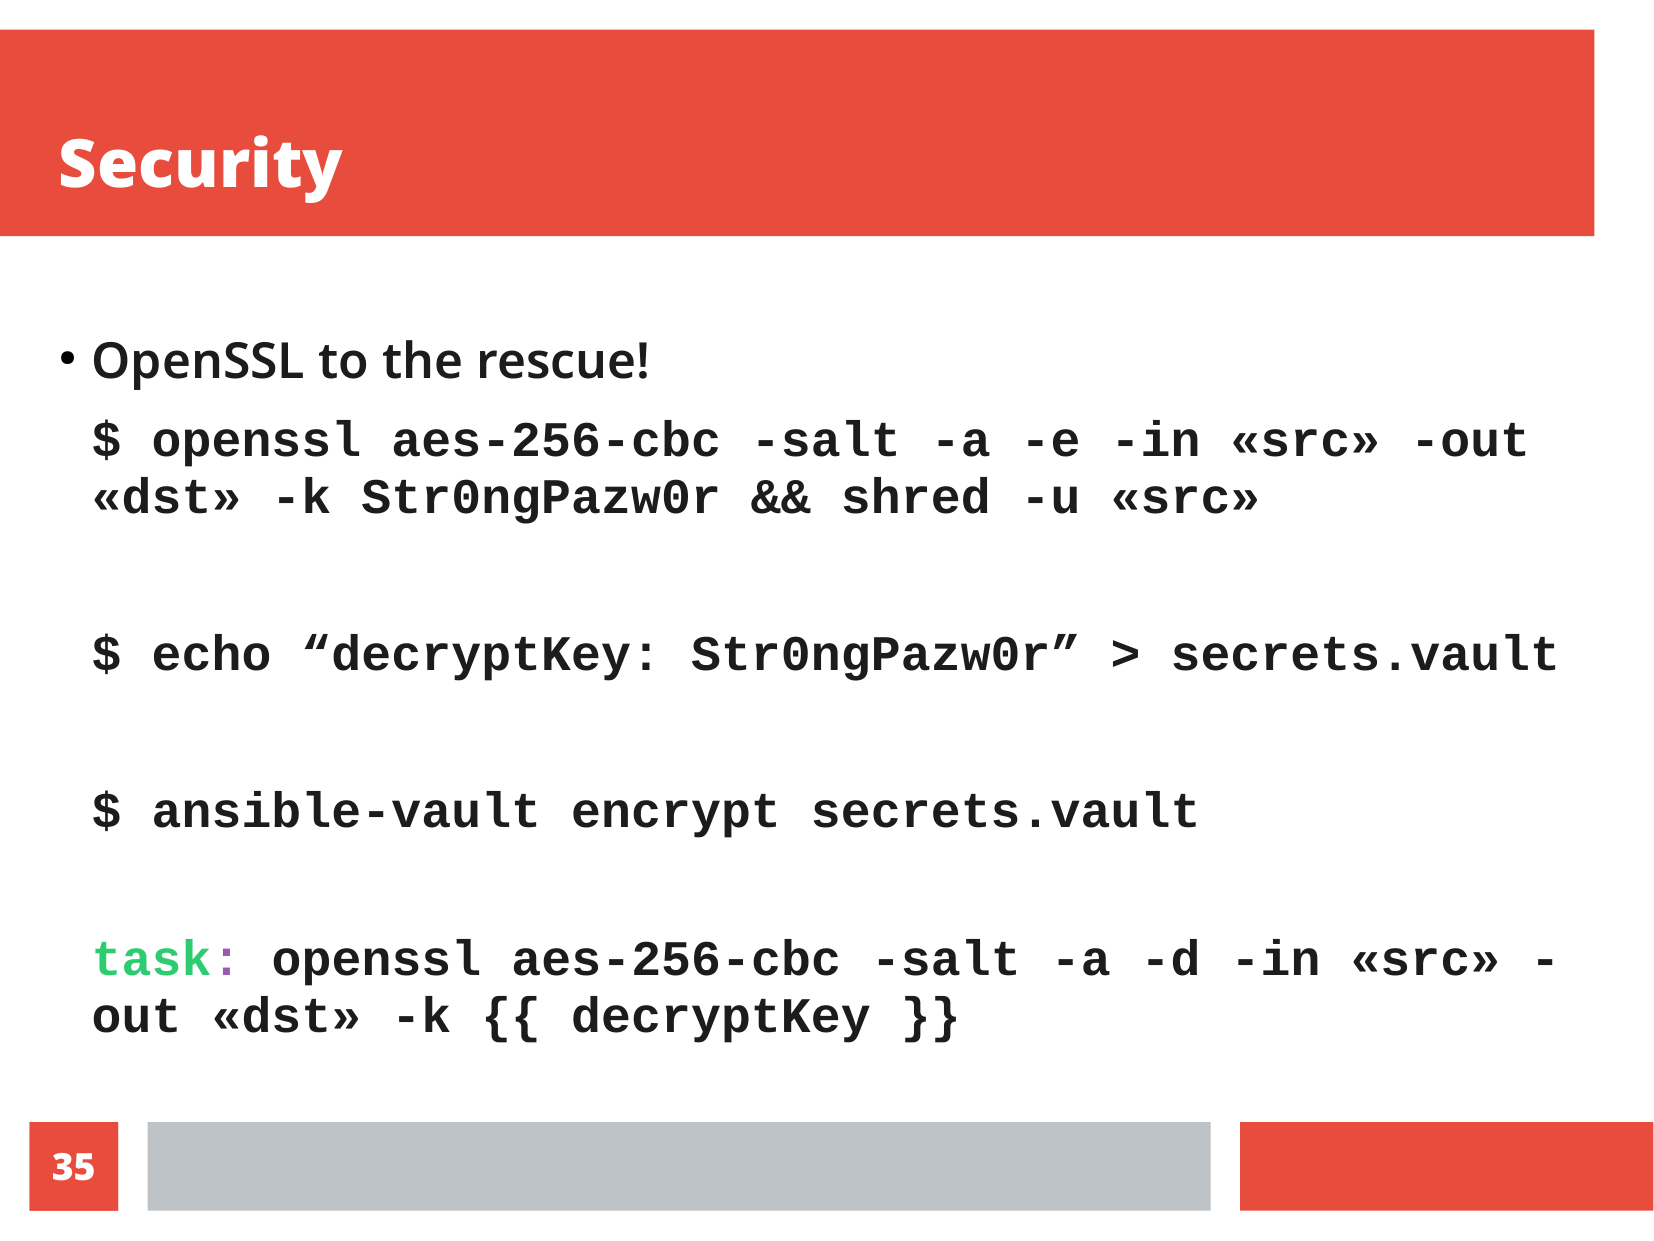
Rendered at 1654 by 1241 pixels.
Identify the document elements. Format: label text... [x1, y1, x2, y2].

list OpenSSL to the rescue! $ openssl aes-256-cbc -salt -a -e -in «src» -out «dst» -k Str0ngPazw0r && shred -u «src» $ echo “decryptKey: Str0ngPazw0r” > secrets.vault $ ansible-vault encrypt secrets.vault task: openssl aes-256-cbc -salt -a -d -in «src» -out «dst» -k {{ decryptKey }} [59, 324, 1565, 1093]
title Security [59, 59, 1595, 207]
